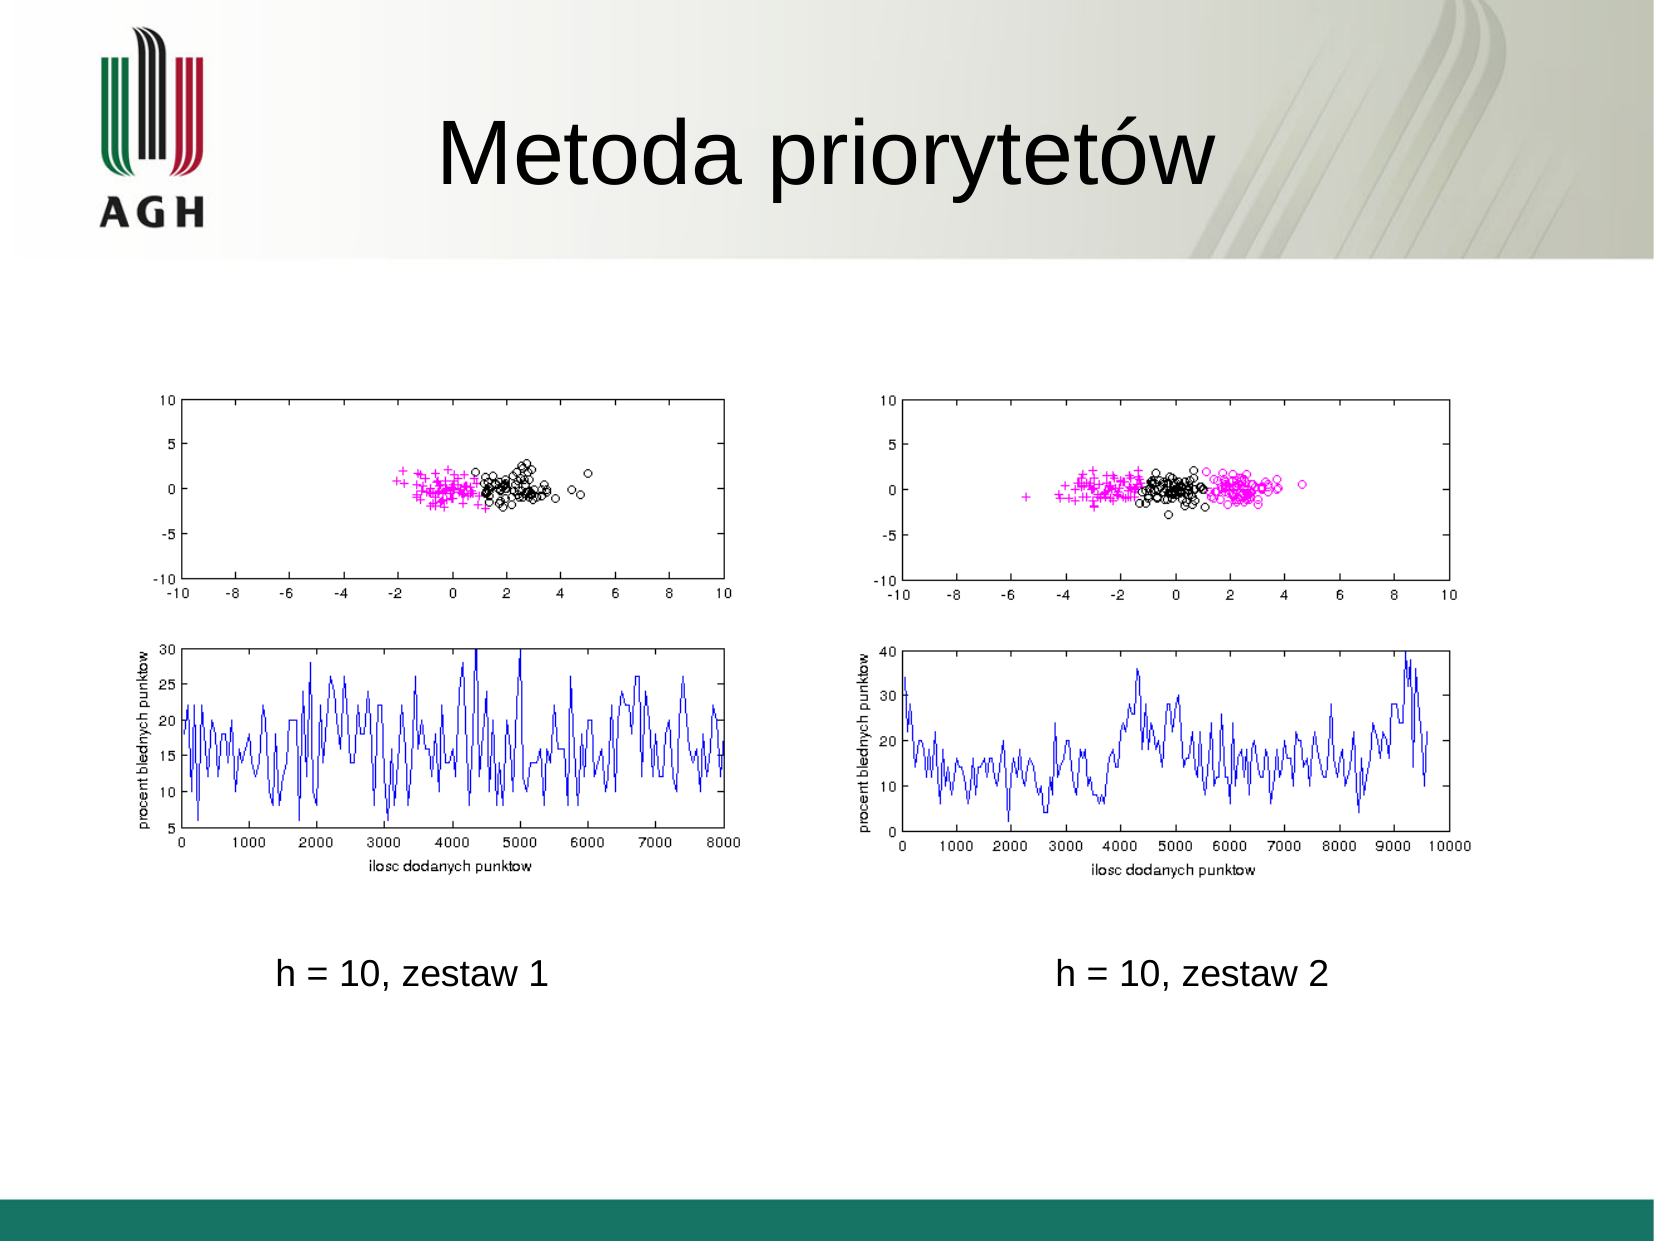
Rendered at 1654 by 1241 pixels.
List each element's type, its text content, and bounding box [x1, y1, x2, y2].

picture [0, 0, 1654, 1241]
text_box h = 10, zestaw 1 [150, 945, 676, 1002]
text_box h = 10, zestaw 2 [930, 945, 1456, 1002]
title Metoda priorytetów [82, 49, 1571, 257]
